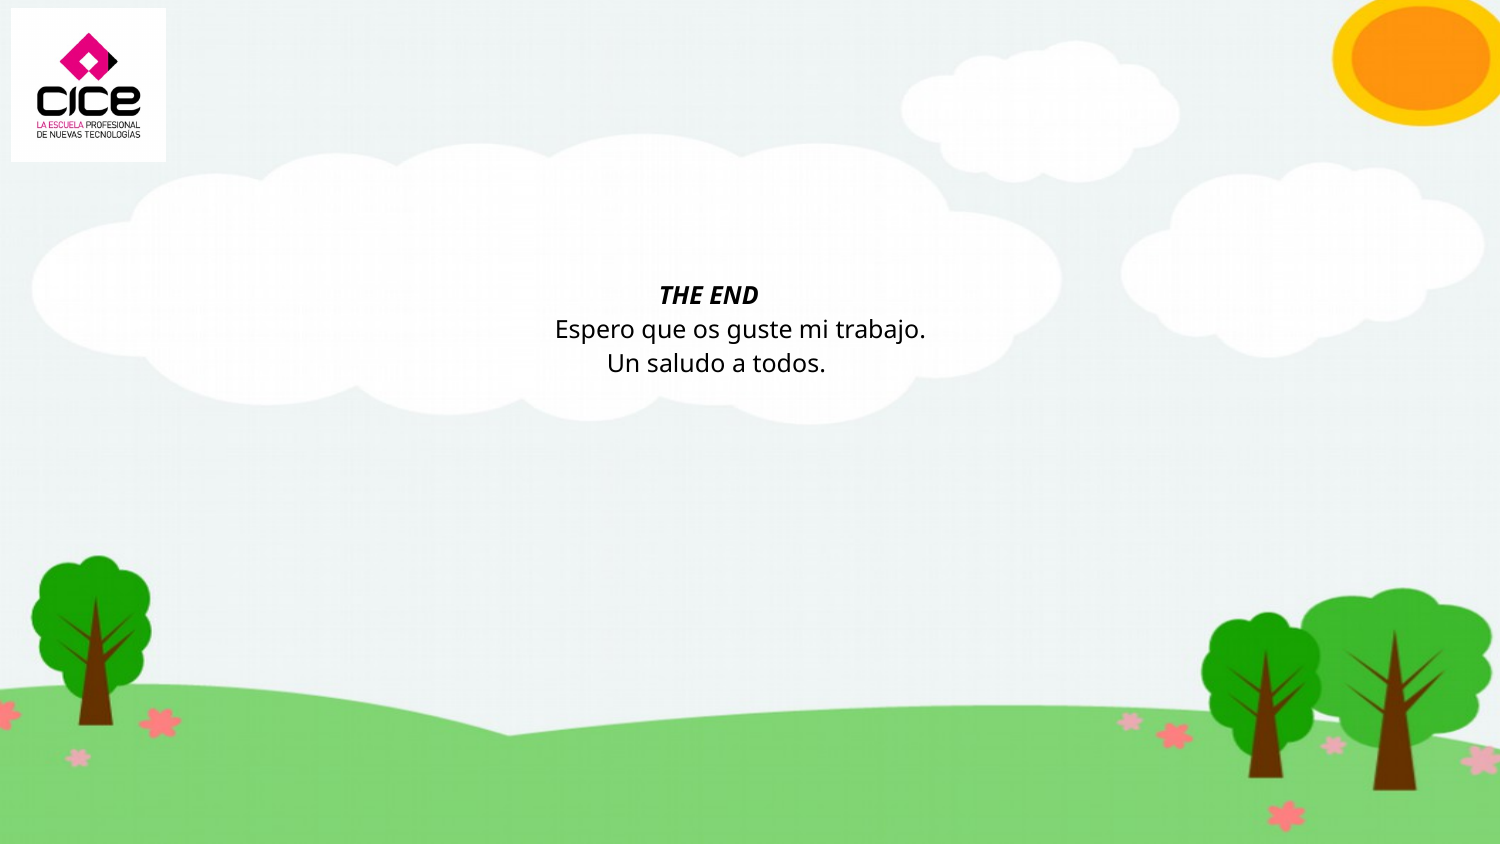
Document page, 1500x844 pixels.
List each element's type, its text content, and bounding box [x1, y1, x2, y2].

text_box THE END Espero que os guste mi trabajo. Un saludo a todos. [540, 270, 925, 368]
picture [0, 0, 1500, 844]
